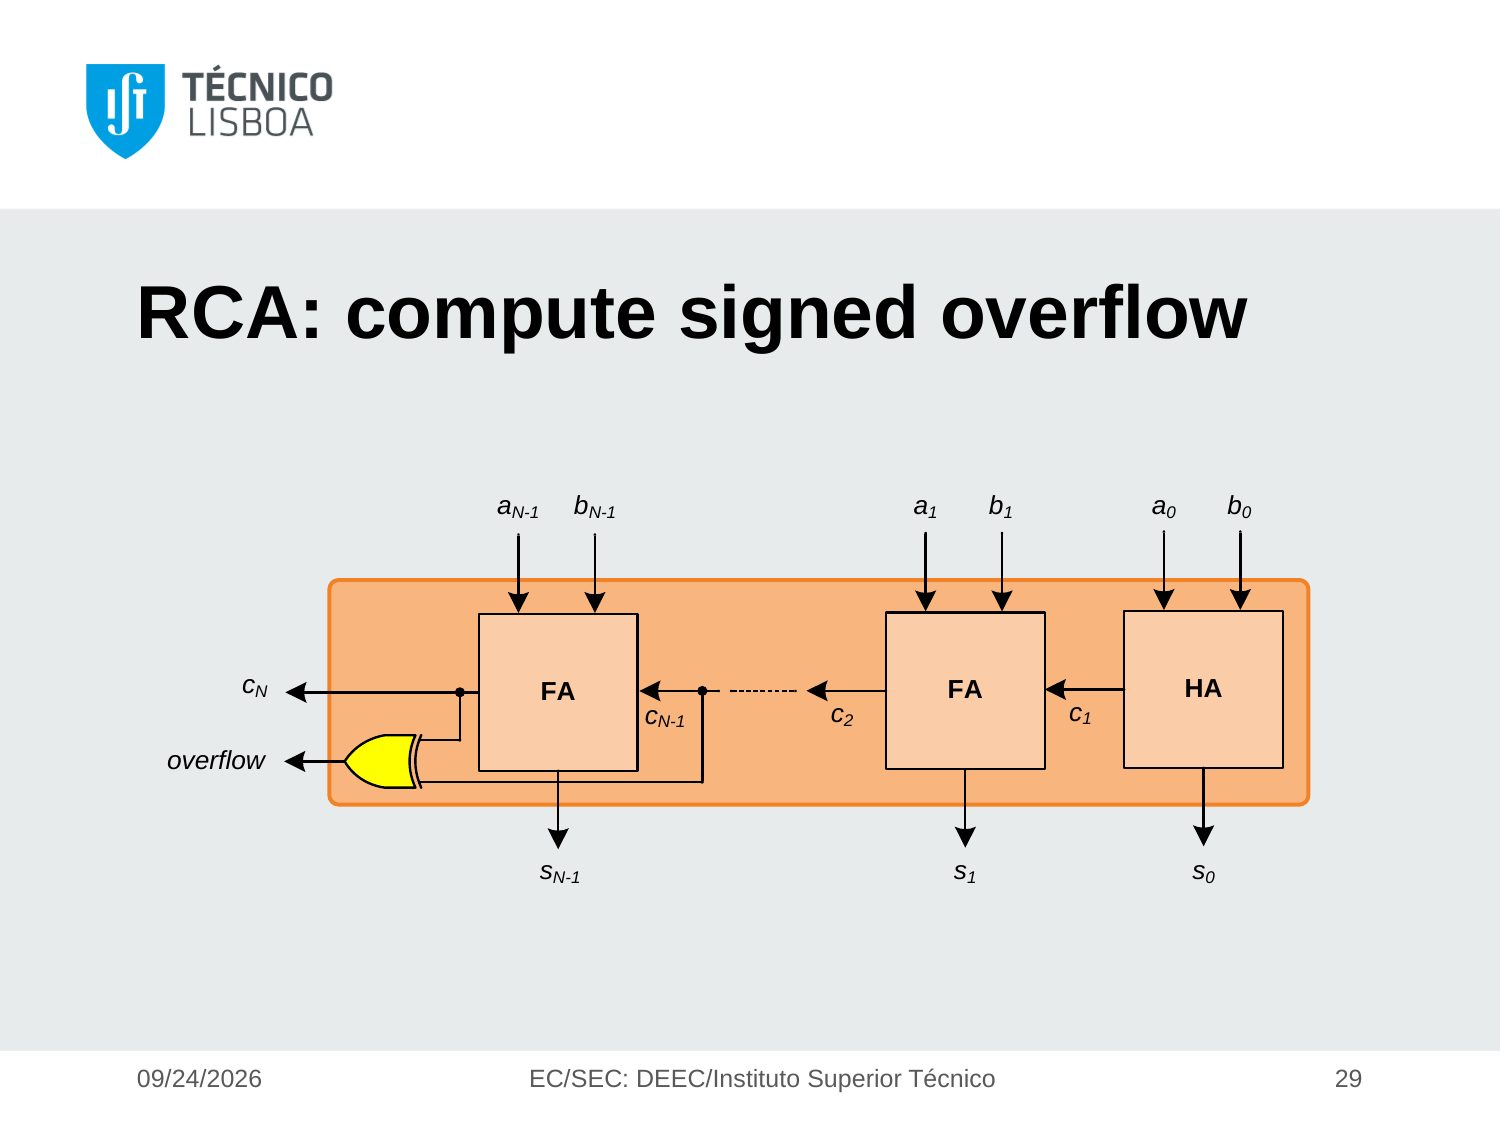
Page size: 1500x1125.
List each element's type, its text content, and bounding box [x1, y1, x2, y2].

slide_number 10/09/2018 [121, 1052, 425, 1103]
title RCA: compute signed overflow [121, 237, 1378, 381]
picture [0, 0, 1500, 1125]
slide_number 1 [1077, 1052, 1378, 1103]
footer EC/SEC: DEEC/Instituto Superior Técnico [512, 1052, 1021, 1103]
